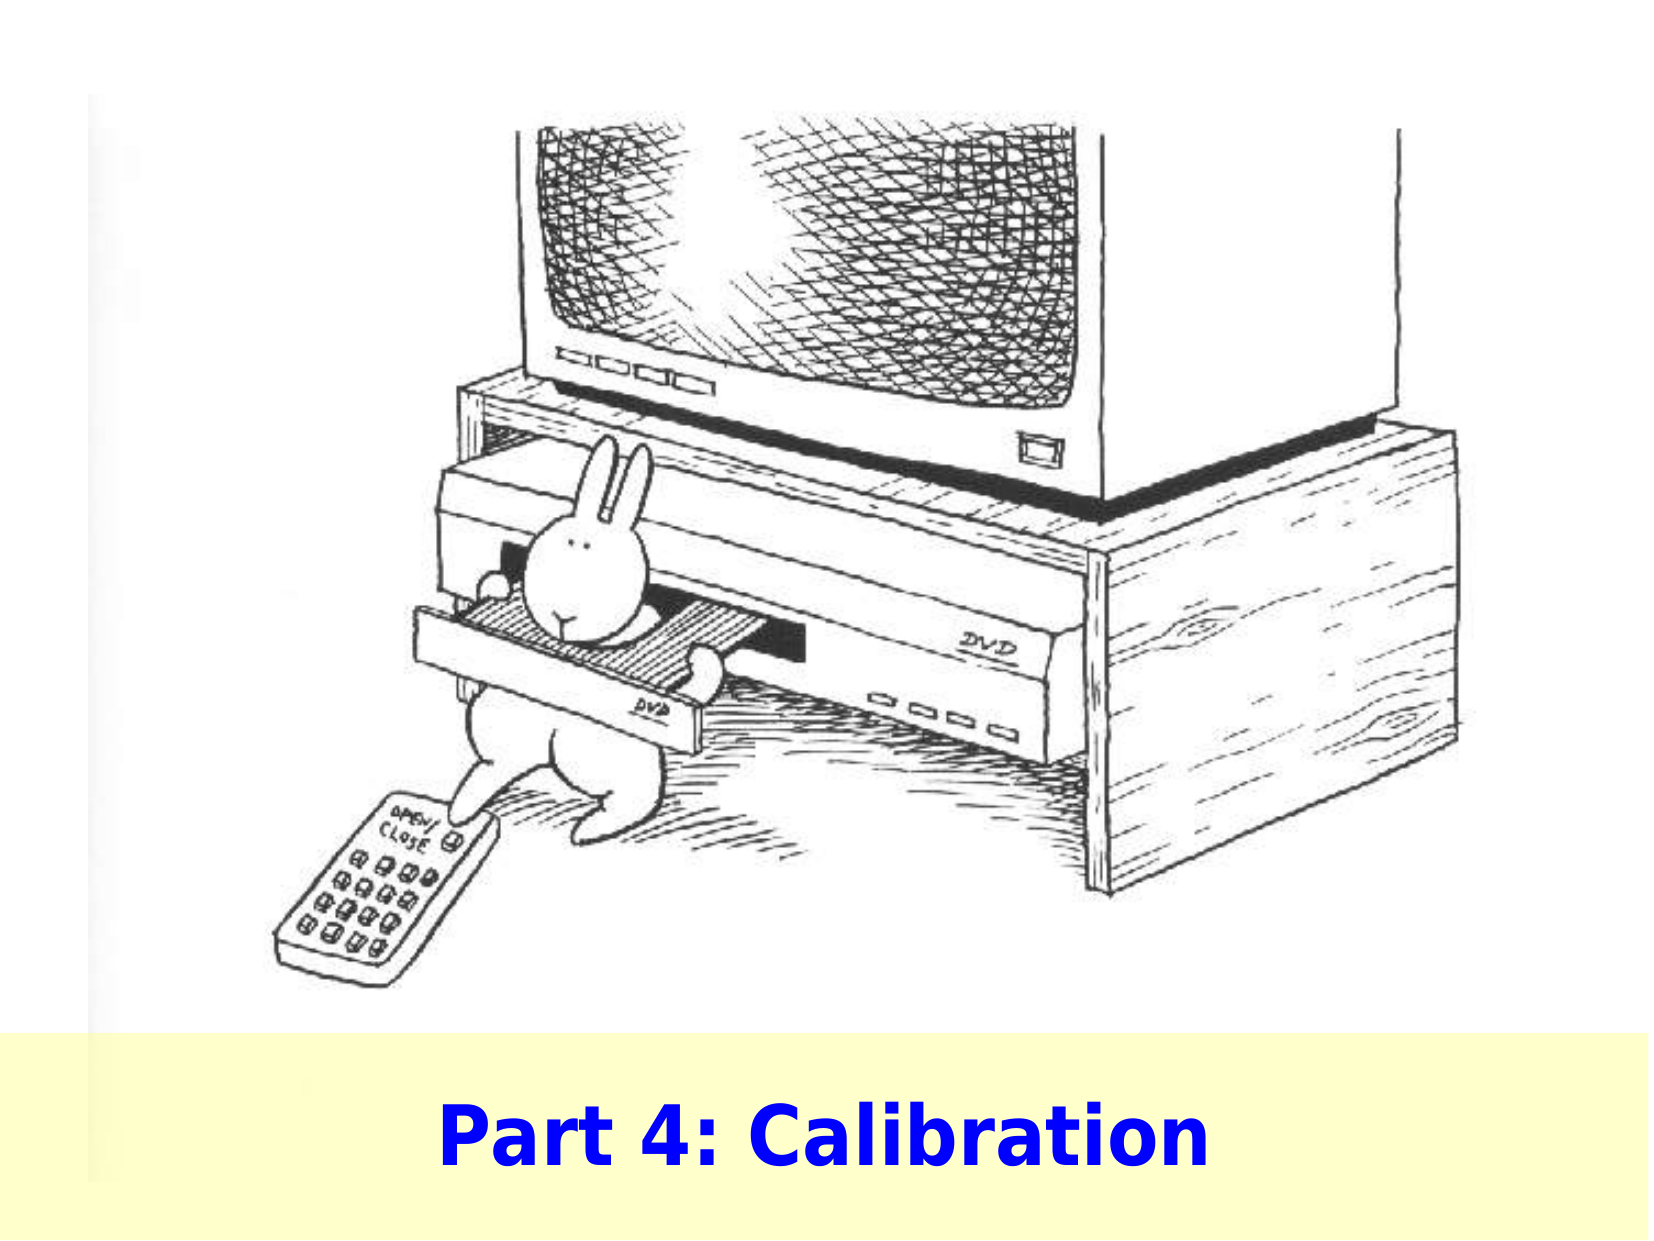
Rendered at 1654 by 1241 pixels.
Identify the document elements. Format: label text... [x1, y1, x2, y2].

picture [88, 94, 1516, 1032]
title Part 4: Calibration [0, 1032, 1649, 1241]
